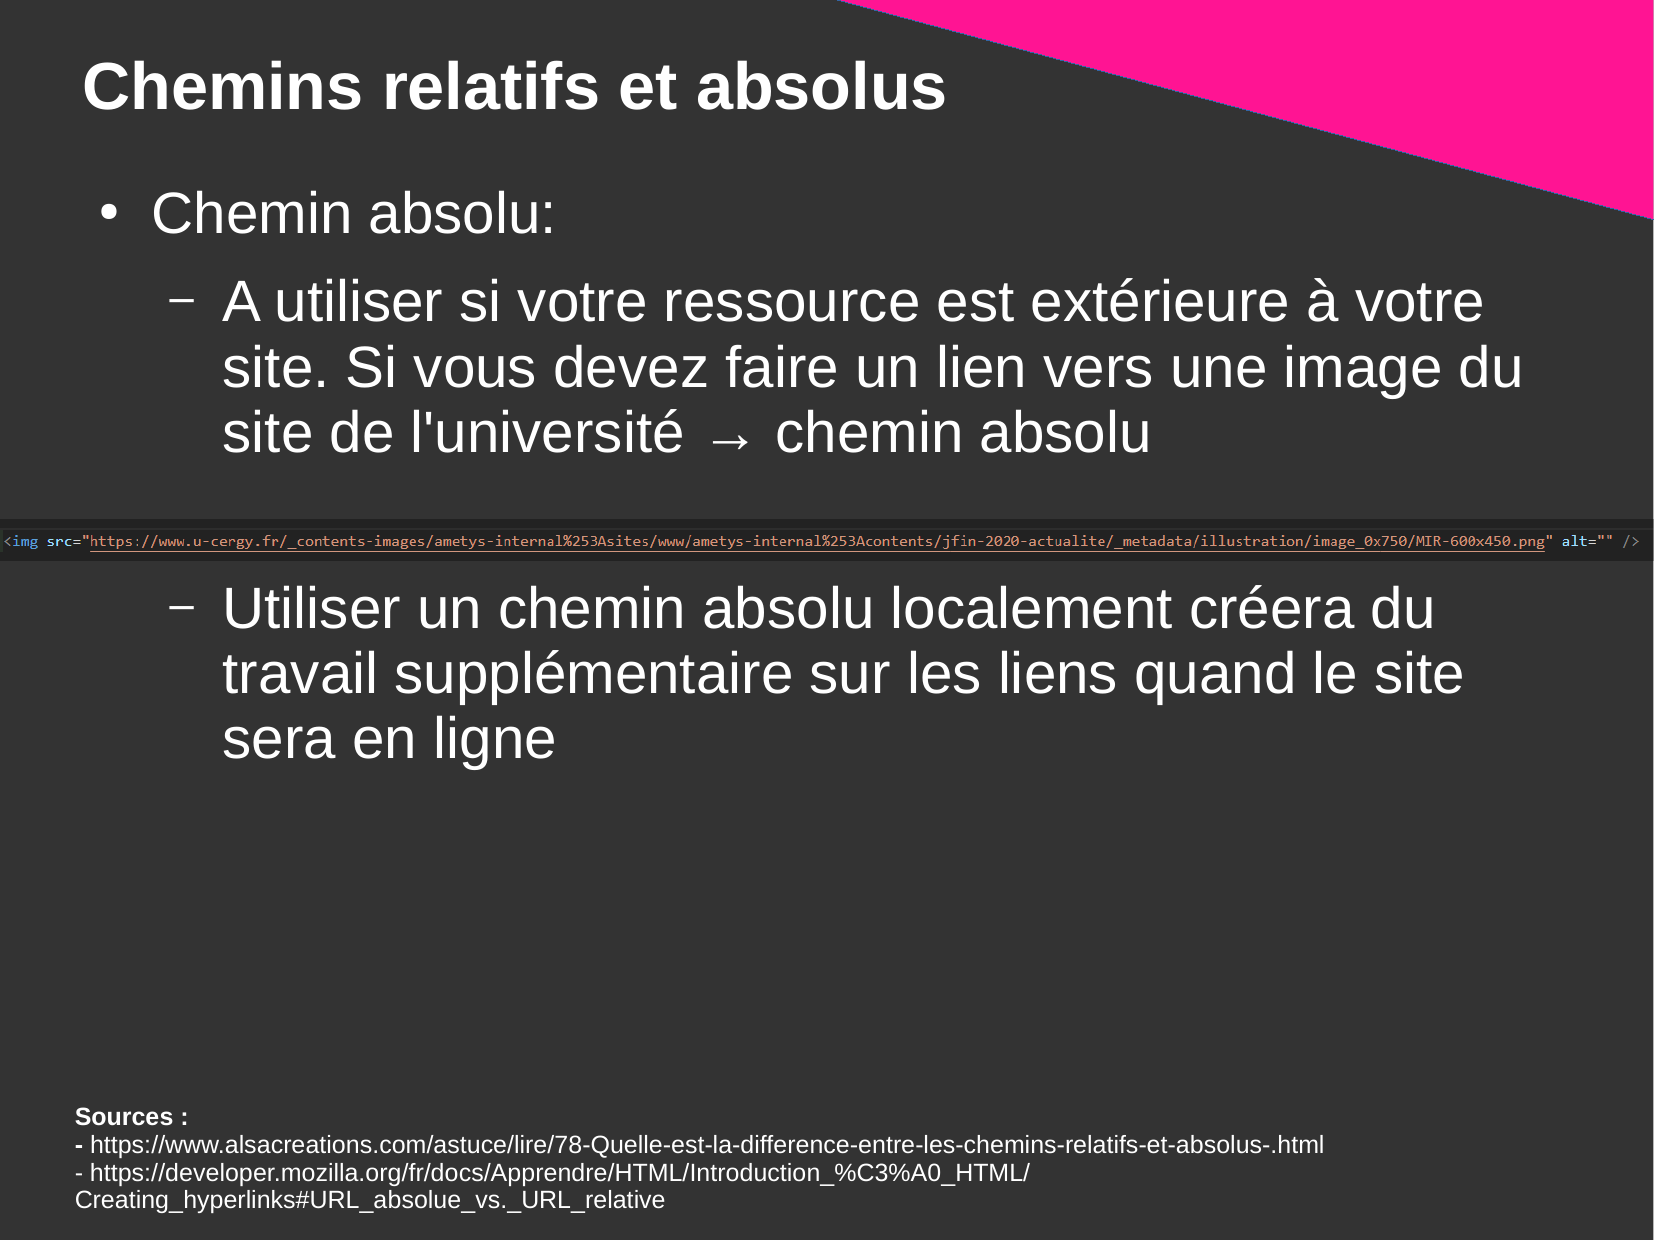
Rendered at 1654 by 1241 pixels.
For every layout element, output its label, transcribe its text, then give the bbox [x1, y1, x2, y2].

text_box [837, 0, 1654, 220]
list Chemin absolu: A utiliser si votre ressource est extérieure à votre site. Si vous devez faire un lien vers une image du site de l'université → chemin absolu Utiliser un chemin absolu localement créera du travail supplémentaire sur les liens quand le site sera en ligne [80, 561, 1546, 827]
title Chemins relatifs et absolus [82, 49, 1571, 162]
text_box Sources : - https://www.alsacreations.com/astuce/lire/78-Quelle-est-la-difference-entre-les-chemins-relatifs-et-absolus-.html - https://developer.mozilla.org/fr/docs/Apprendre/HTML/Introduction_%C3%A0_HTML/Creating_hyperlinks#URL_absolue_vs._URL_relative [60, 1094, 1546, 1241]
picture [0, 519, 1654, 561]
list Chemin absolu: A utiliser si votre ressource est extérieure à votre site. Si vous devez faire un lien vers une image du site de l'université → chemin absolu Utiliser un chemin absolu localement créera du travail supplémentaire sur les liens quand le site sera en ligne [80, 180, 1546, 519]
